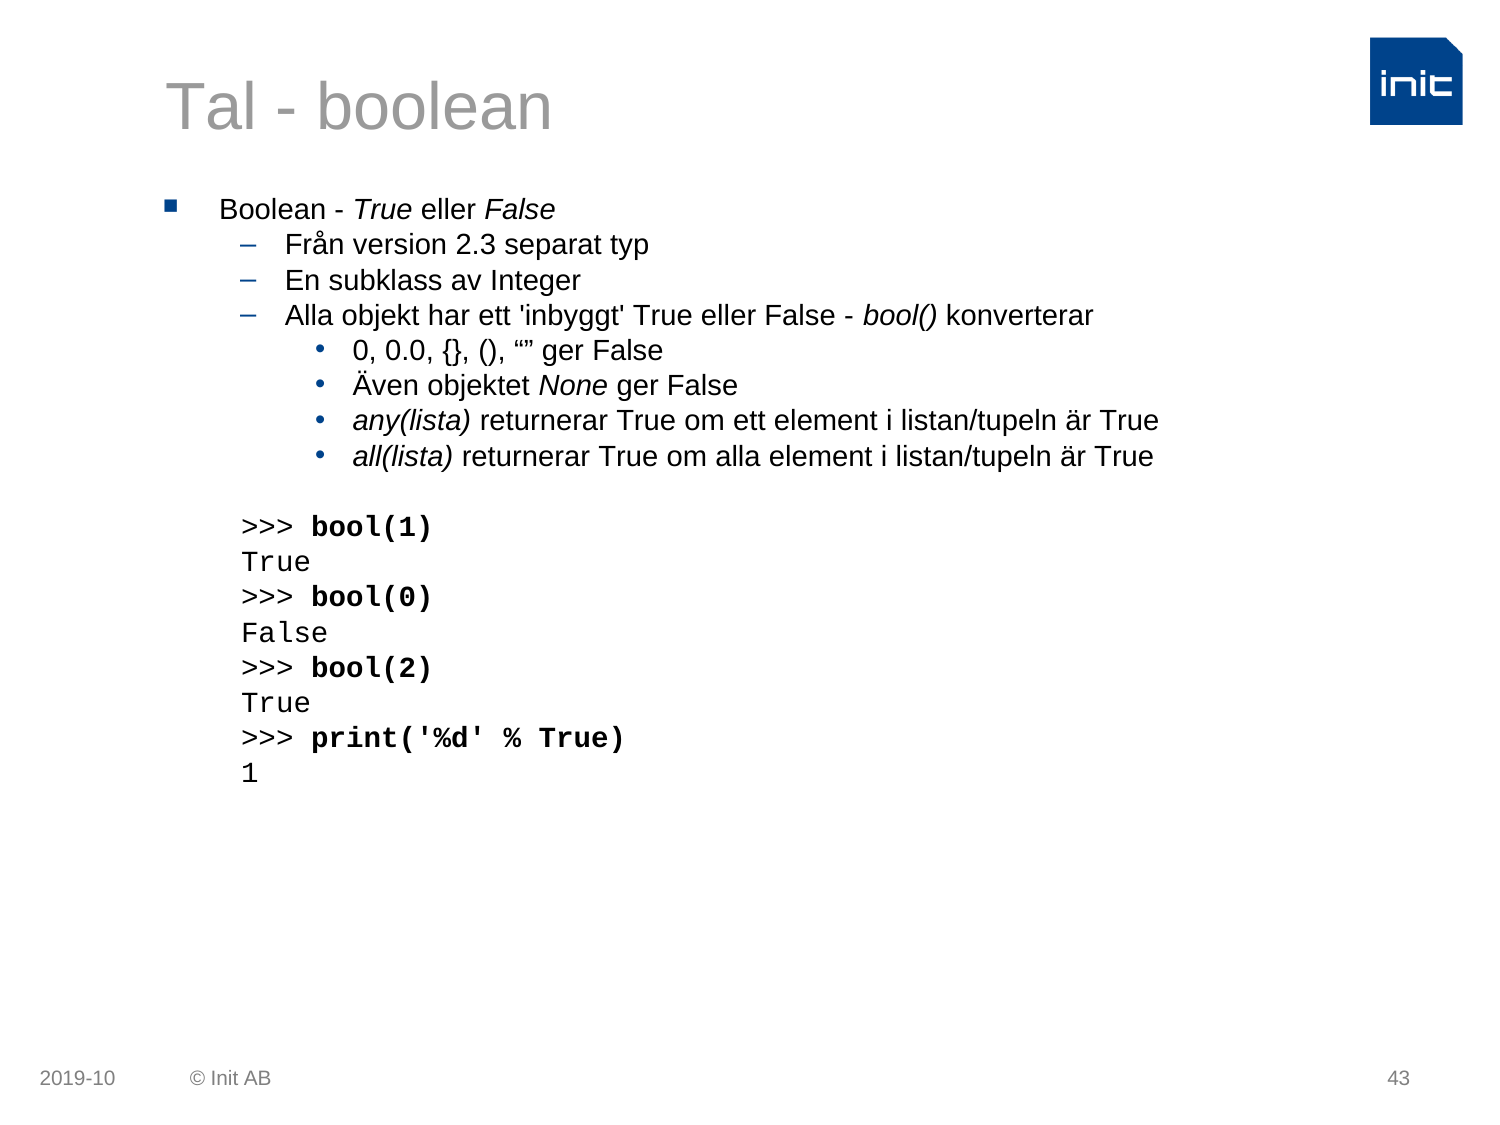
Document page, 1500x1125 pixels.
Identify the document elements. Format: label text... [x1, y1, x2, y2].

picture [1370, 37, 1463, 125]
text_box Tal - boolean [150, 0, 1351, 151]
text_box Boolean - True eller False Från version 2.3 separat typ En subklass av Integer Alla objekt har ett 'inbyggt' True eller False - bool() konverterar 0, 0.0, {}, (), “” ger False Även objektet None ger False any(lista) returnerar True om ett element i listan/tupeln är True all(lista) returnerar True om alla element i listan/tupeln är True >>> bool(1) True >>> bool(0) False >>> bool(2) True >>> print('%d' % True) 1 [150, 189, 1351, 963]
text_box 2019-10 [24, 1037, 151, 1098]
text_box <nummer> [1350, 1037, 1426, 1098]
text_box © Init AB [174, 1037, 1326, 1098]
